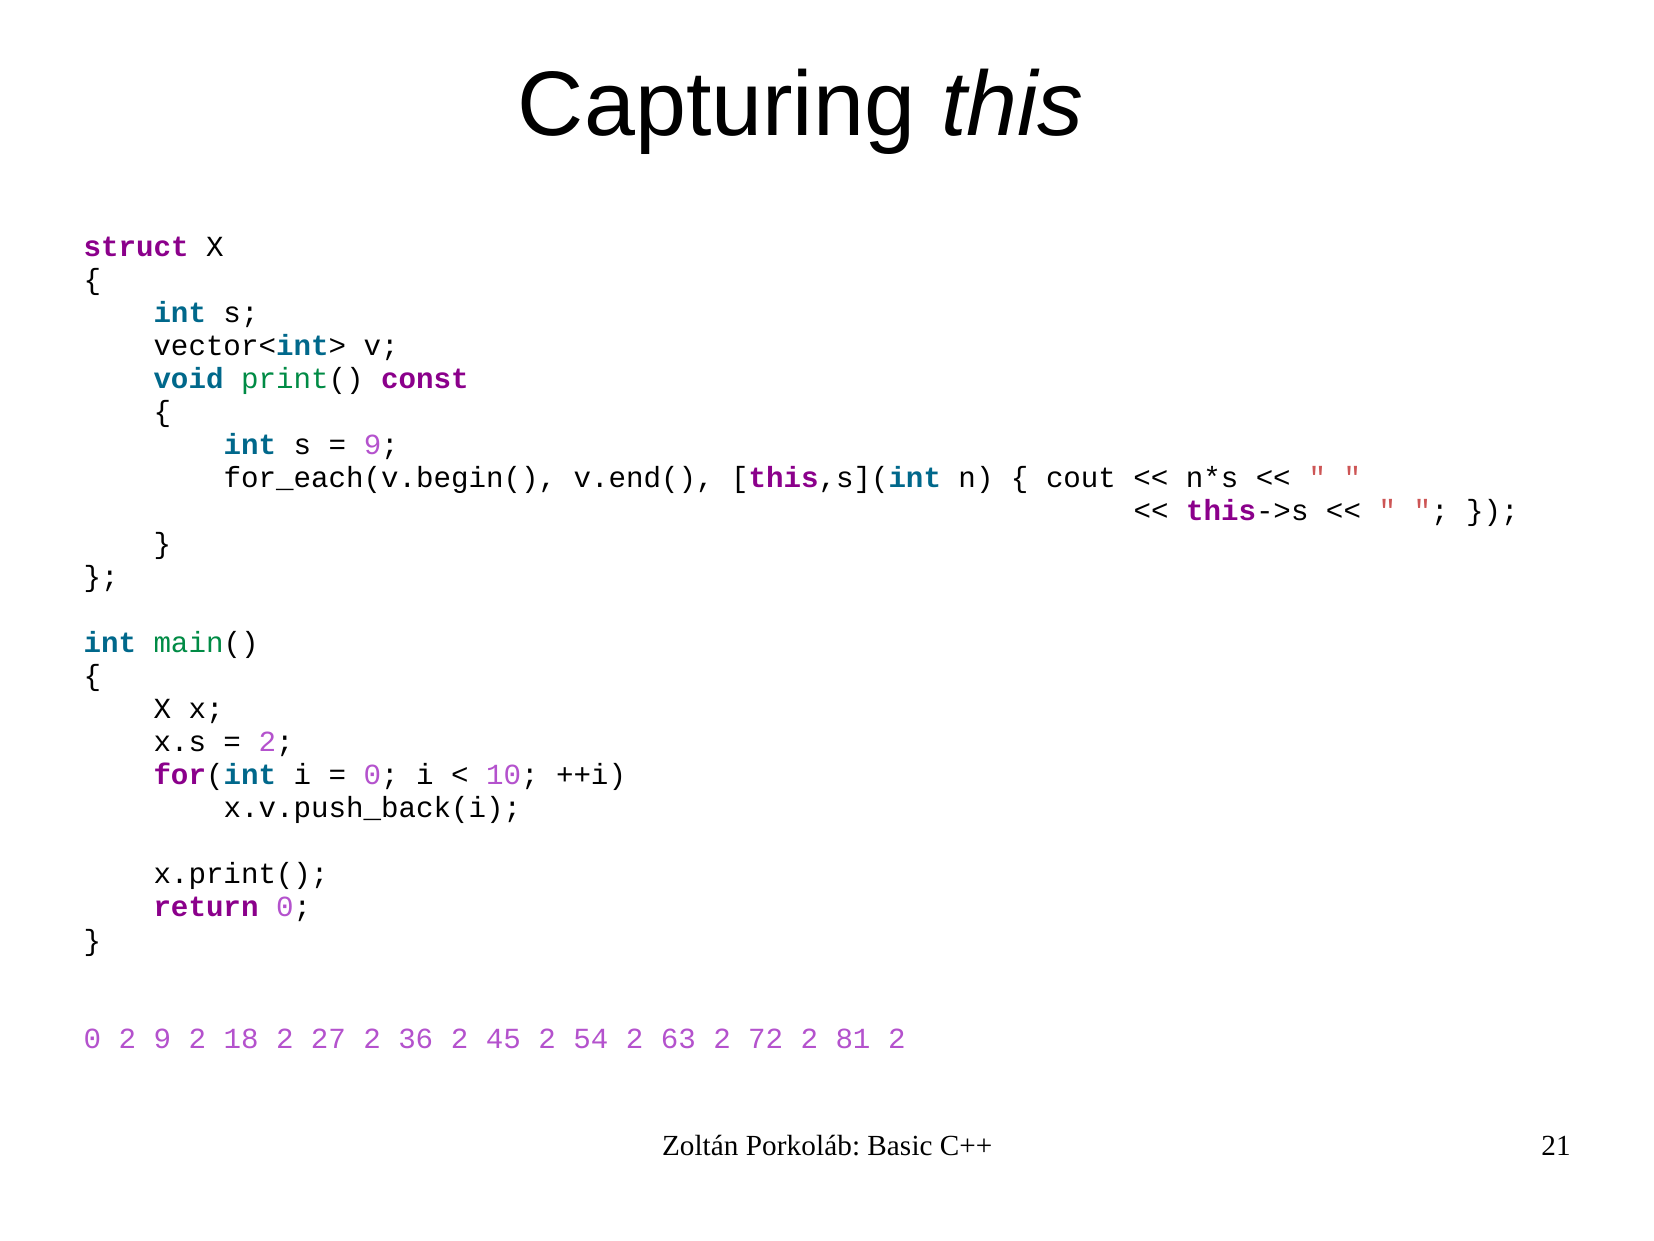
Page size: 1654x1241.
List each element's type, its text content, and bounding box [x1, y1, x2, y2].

title Capturing this [56, 0, 1546, 208]
text_box struct X { int s; vector<int> v; void print() const { int s = 9; for_each(v.begin(), v.end(), [this,s](int n) { cout << n*s << " " << this->s << " "; }); } }; int main() { X x; x.s = 2; for(int i = 0; i < 10; ++i) x.v.push_back(i); x.print(); return 0; } 0 2 9 2 18 2 27 2 36 2 45 2 54 2 63 2 72 2 81 2 [68, 225, 1654, 1216]
